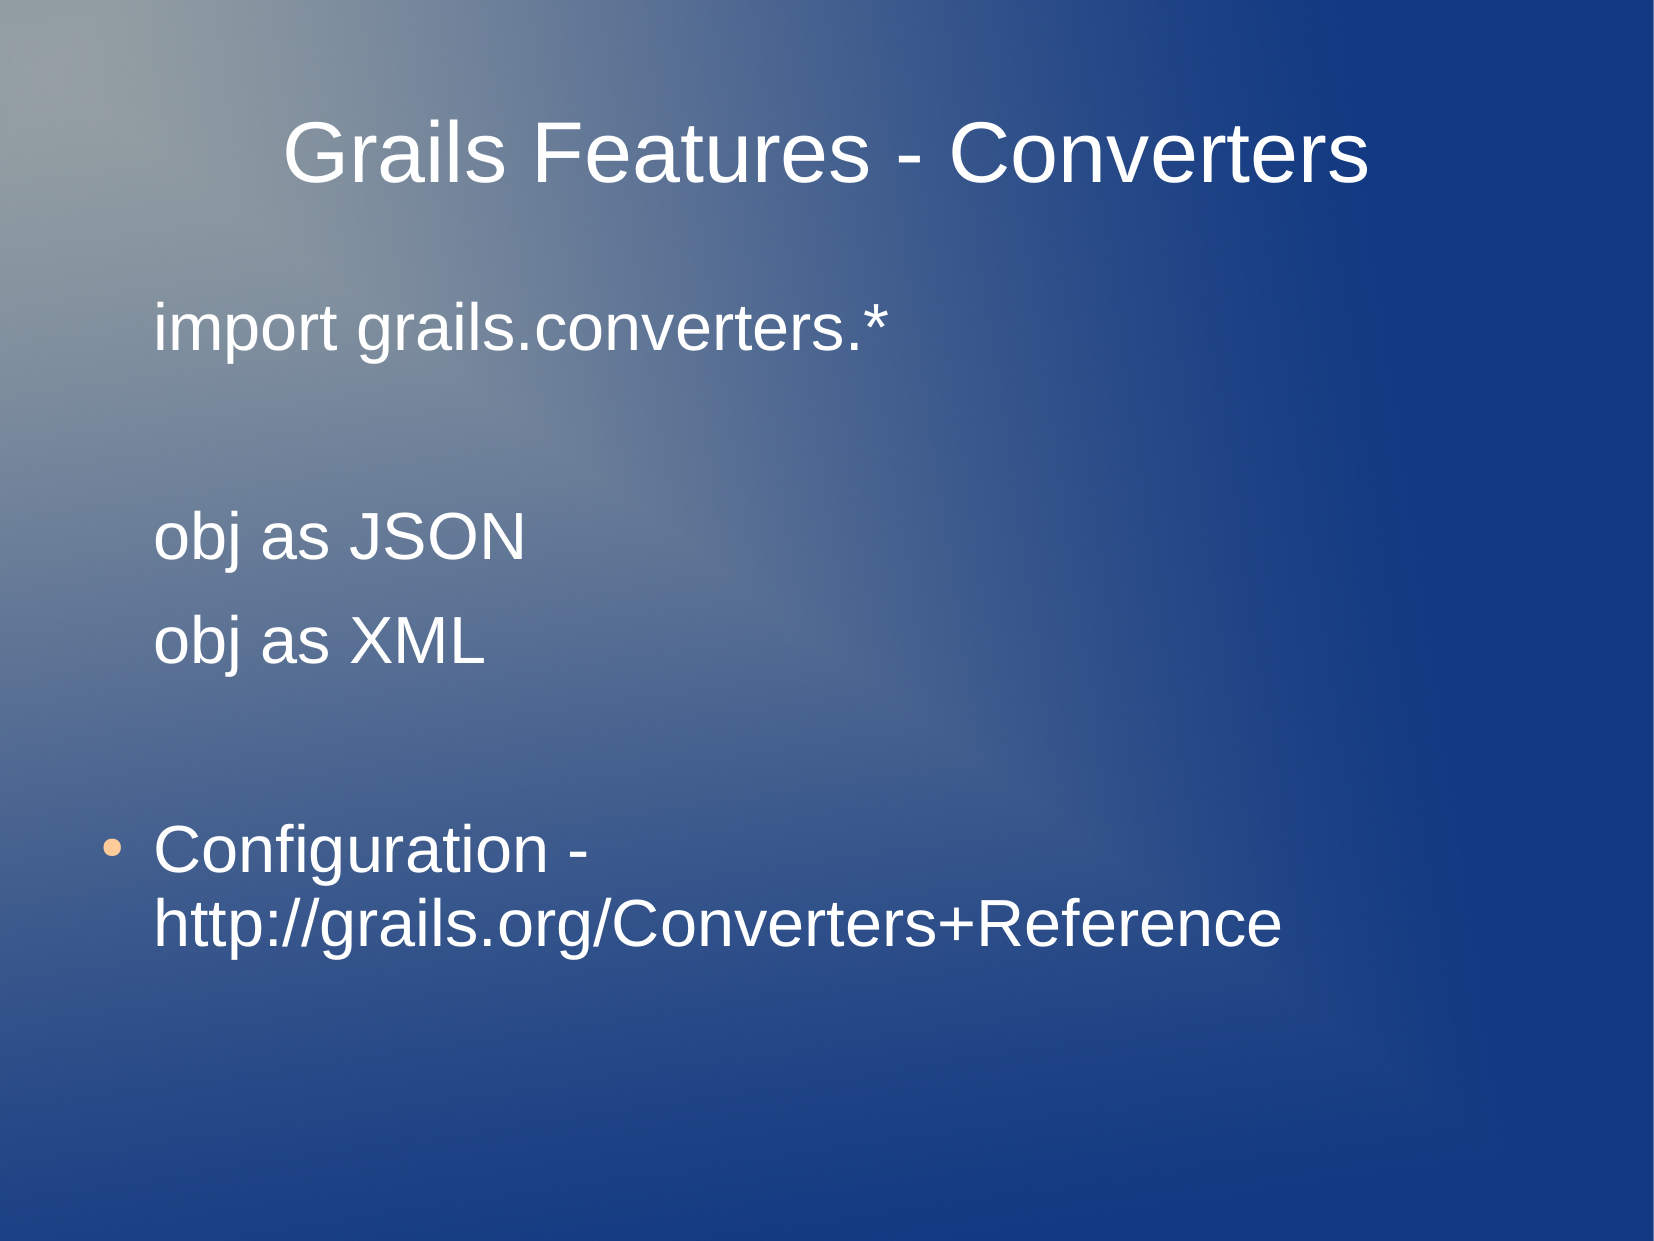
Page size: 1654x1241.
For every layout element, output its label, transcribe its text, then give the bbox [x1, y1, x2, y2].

picture [0, 0, 1654, 1241]
list import grails.converters.* obj as JSON obj as XML Configuration - http://grails.org/Converters+Reference [82, 290, 1571, 1170]
title Grails Features - Converters [82, 49, 1571, 257]
